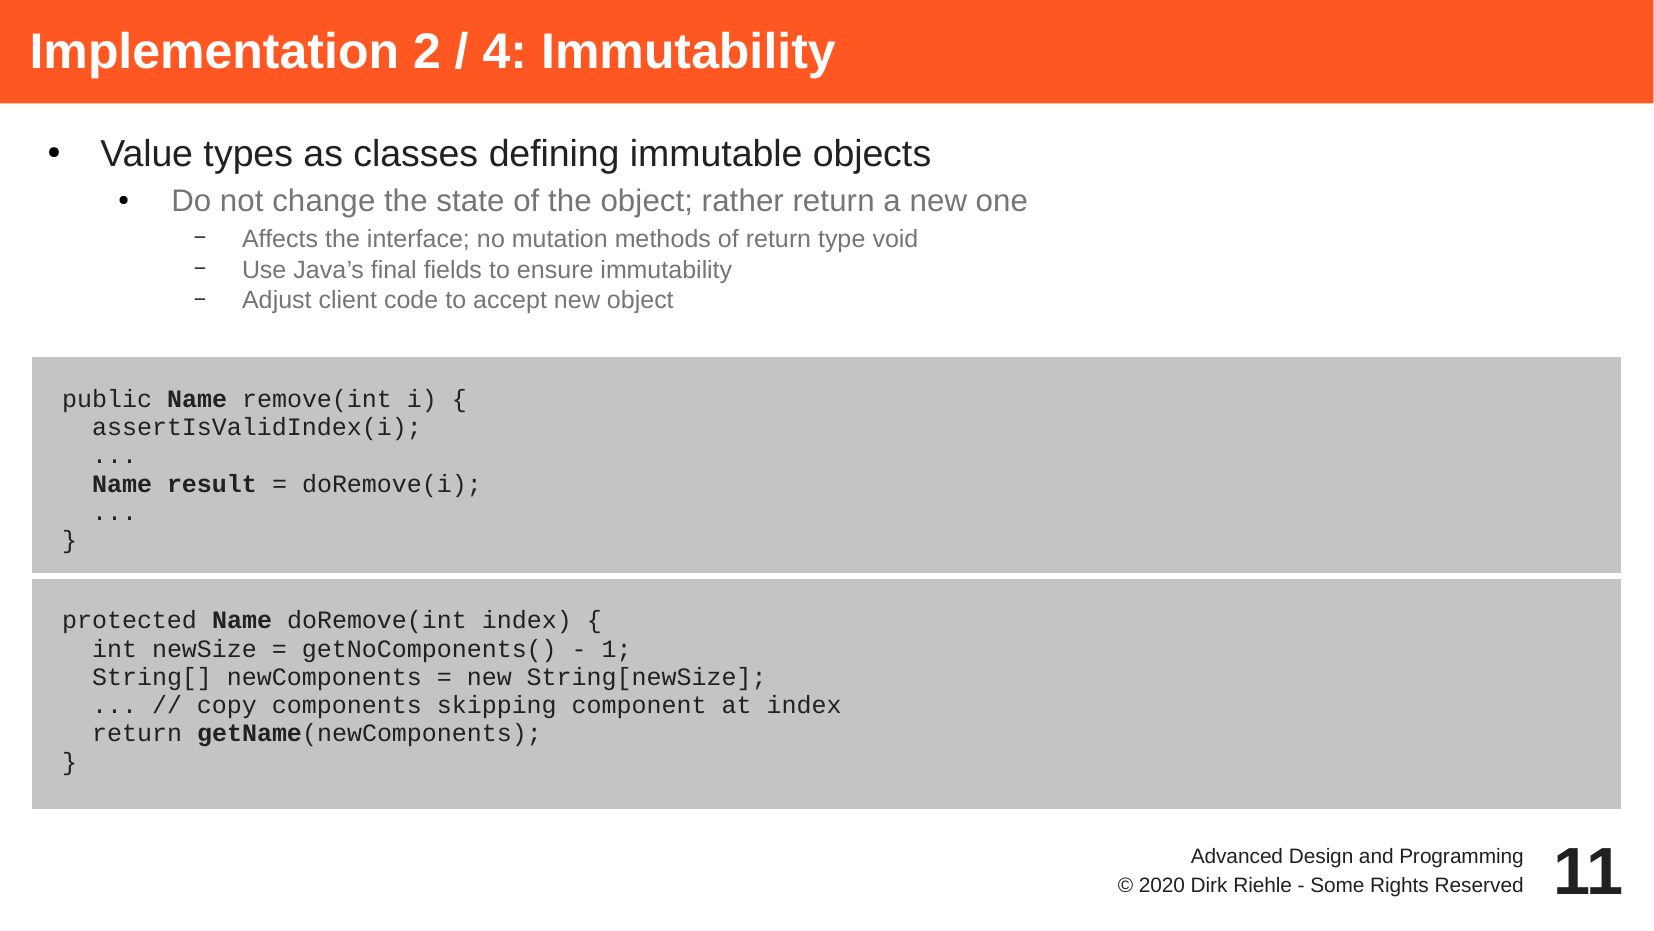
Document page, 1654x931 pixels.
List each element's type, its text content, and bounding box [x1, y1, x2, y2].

title Implementation 2 / 4: Immutability [0, 0, 1654, 104]
list Value types as classes defining immutable objects Do not change the state of the object; rather return a new one Affects the interface; no mutation methods of return type void Use Java’s final fields to ensure immutability Adjust client code to accept new object [29, 132, 1625, 351]
list public Name remove(int i) { assertIsValidIndex(i); ... Name result = doRemove(i); ... } [29, 354, 1625, 573]
list protected Name doRemove(int index) { int newSize = getNoComponents() - 1; String[] newComponents = new String[newSize]; ... // copy components skipping component at index return getName(newComponents); } [29, 575, 1625, 813]
